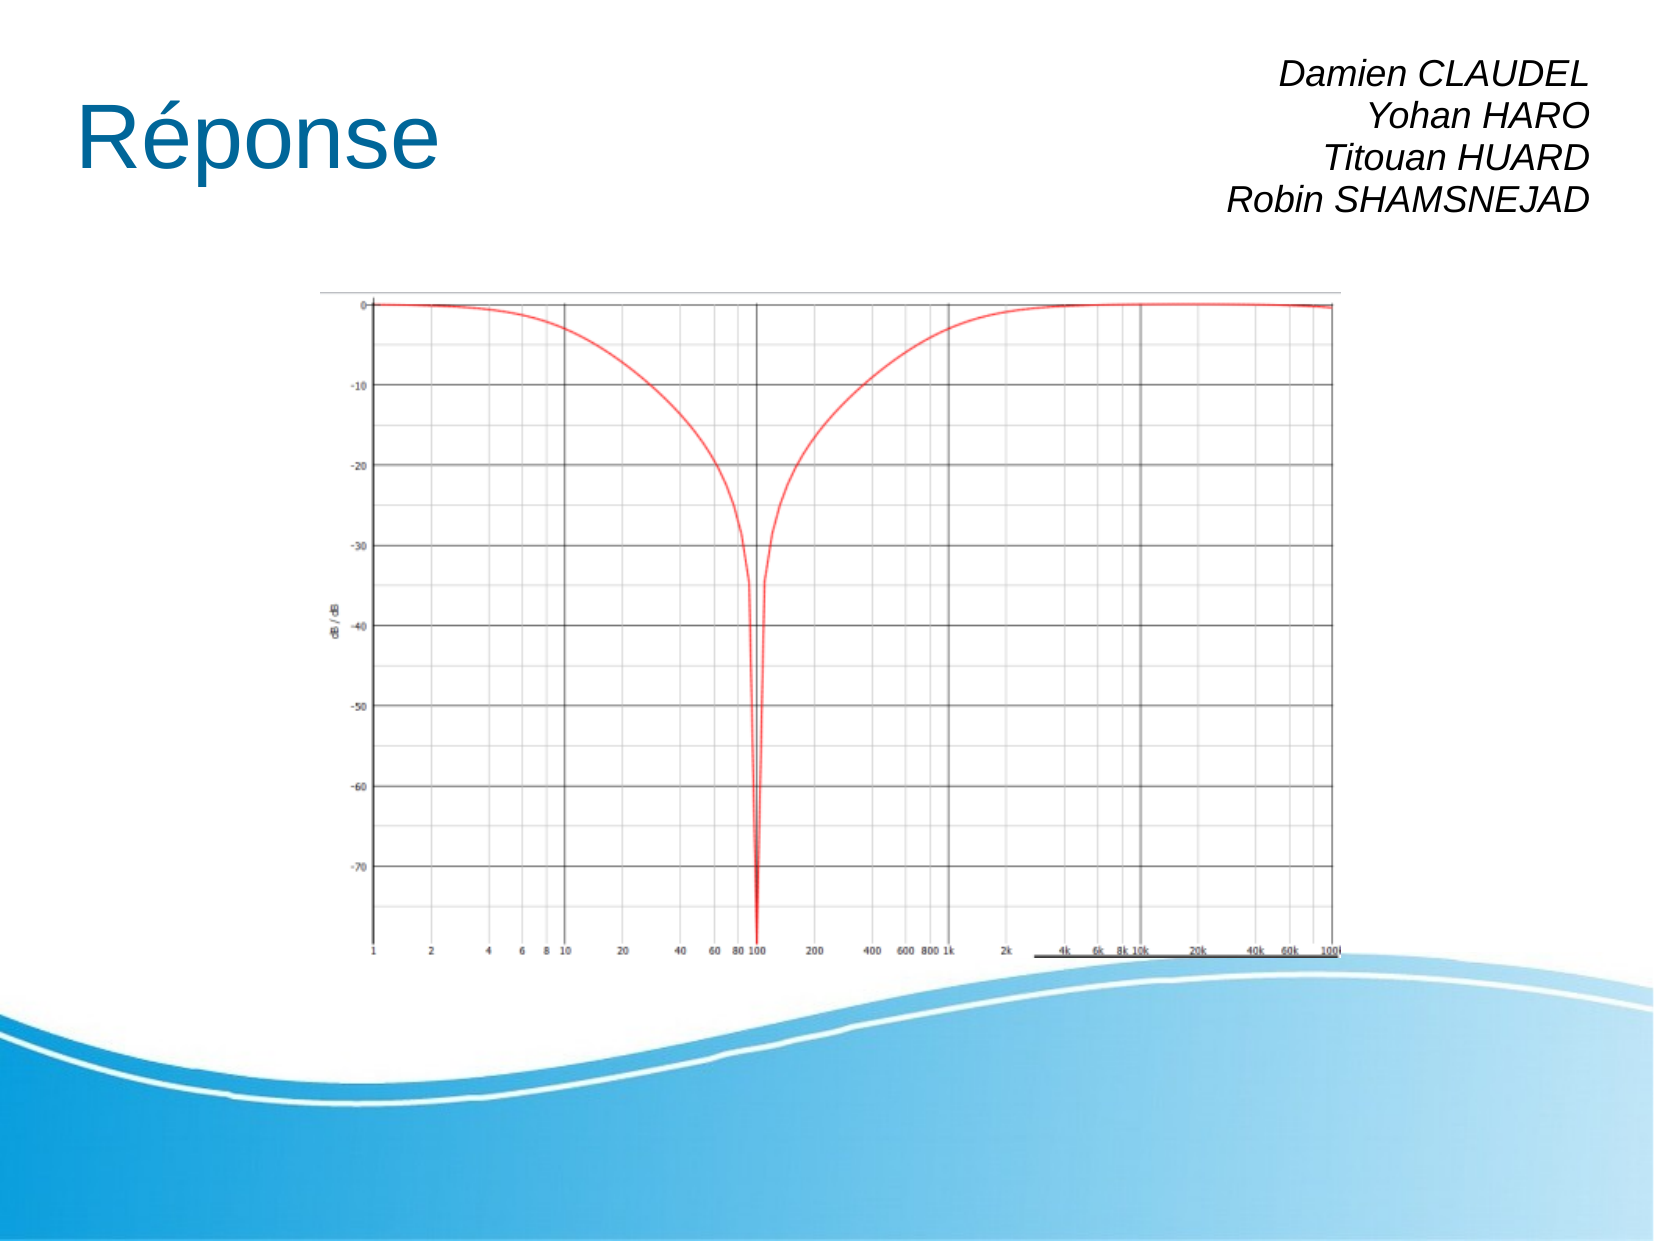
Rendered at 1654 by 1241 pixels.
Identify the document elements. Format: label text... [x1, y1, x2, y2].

title Réponse [75, 32, 931, 241]
text_box Damien CLAUDEL Yohan HARO Titouan HUARD Robin SHAMSNEJAD [1065, 45, 1606, 228]
picture [0, 292, 1654, 1241]
